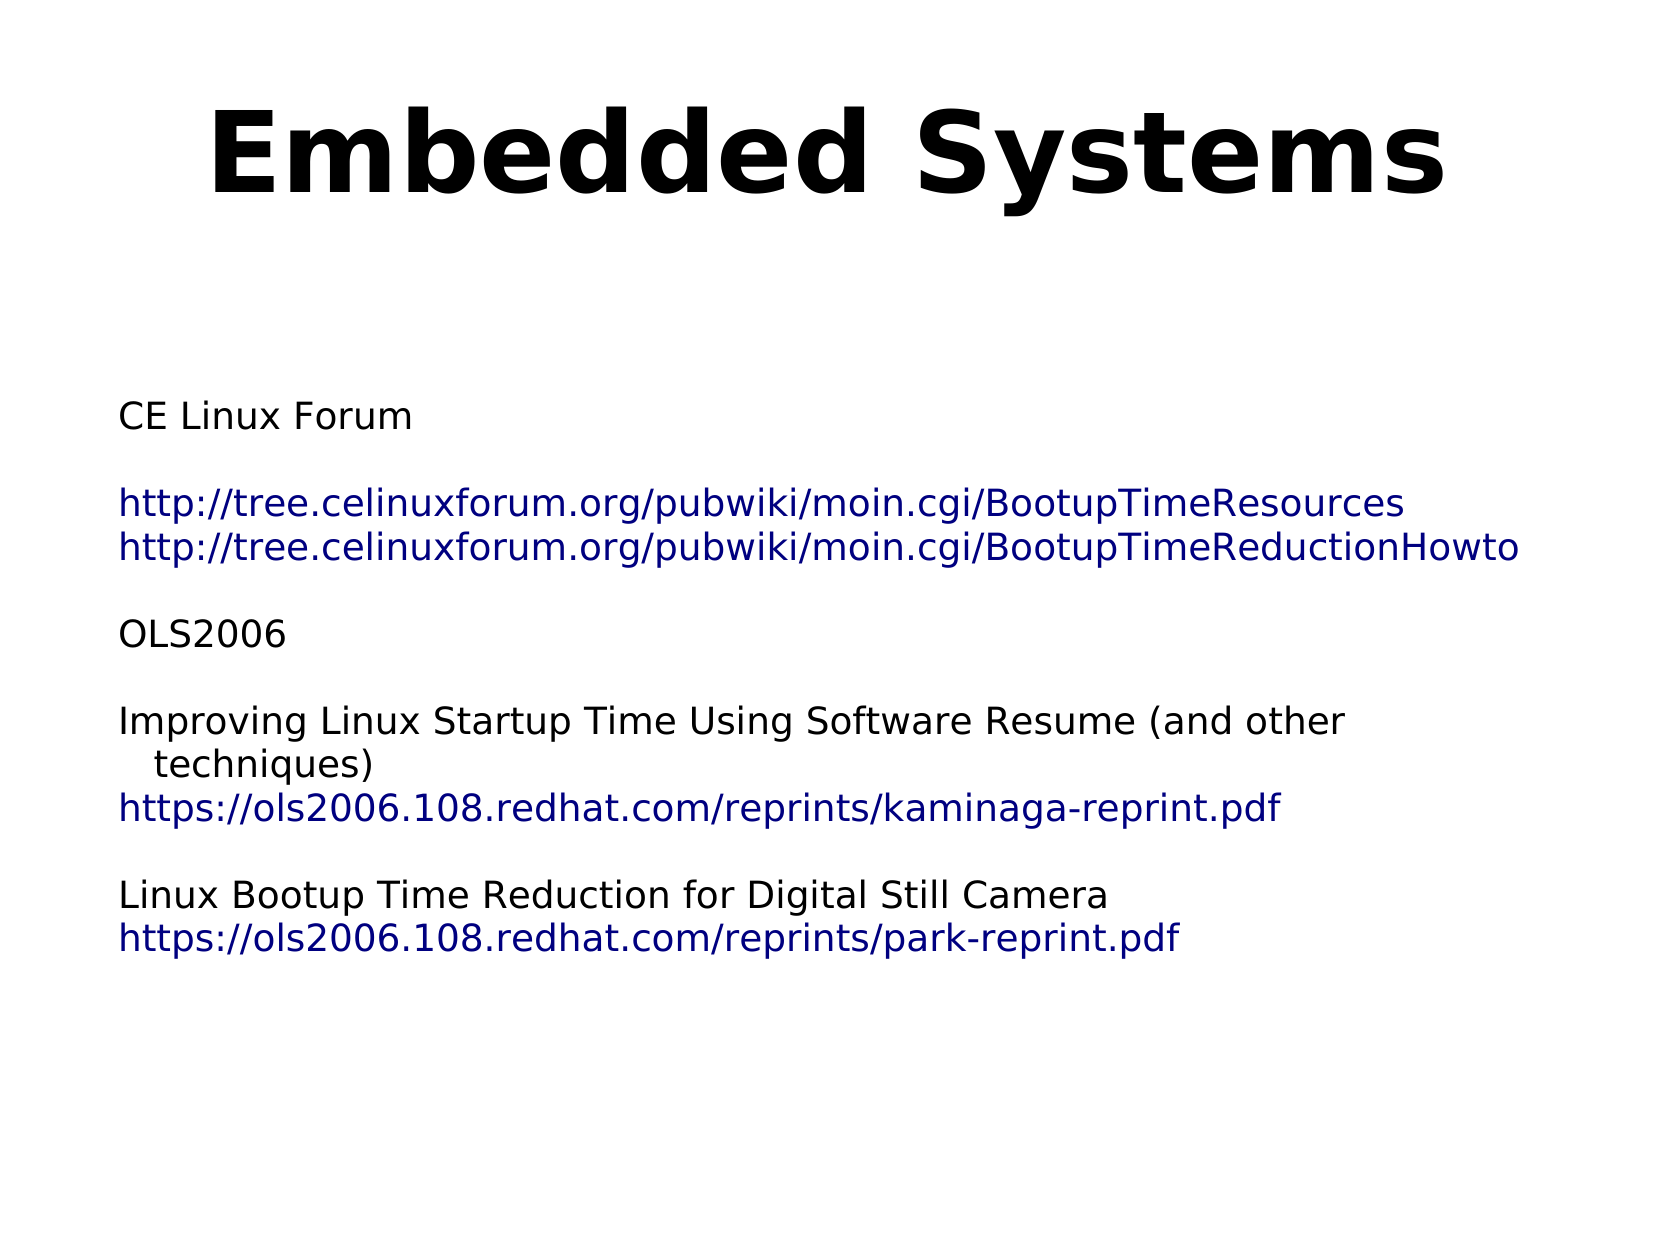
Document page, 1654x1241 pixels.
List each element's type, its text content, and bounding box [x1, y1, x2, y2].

title Embedded Systems [82, 49, 1571, 257]
subtitle CE Linux Forum http://tree.celinuxforum.org/pubwiki/moin.cgi/BootupTimeResources http://tree.celinuxforum.org/pubwiki/moin.cgi/BootupTimeReductionHowto OLS2006 Improving Linux Startup Time Using Software Resume (and other techniques) https://ols2006.108.redhat.com/reprints/kaminaga-reprint.pdf Linux Bootup Time Reduction for Digital Still Camera https://ols2006.108.redhat.com/reprints/park-reprint.pdf [82, 290, 1571, 1109]
